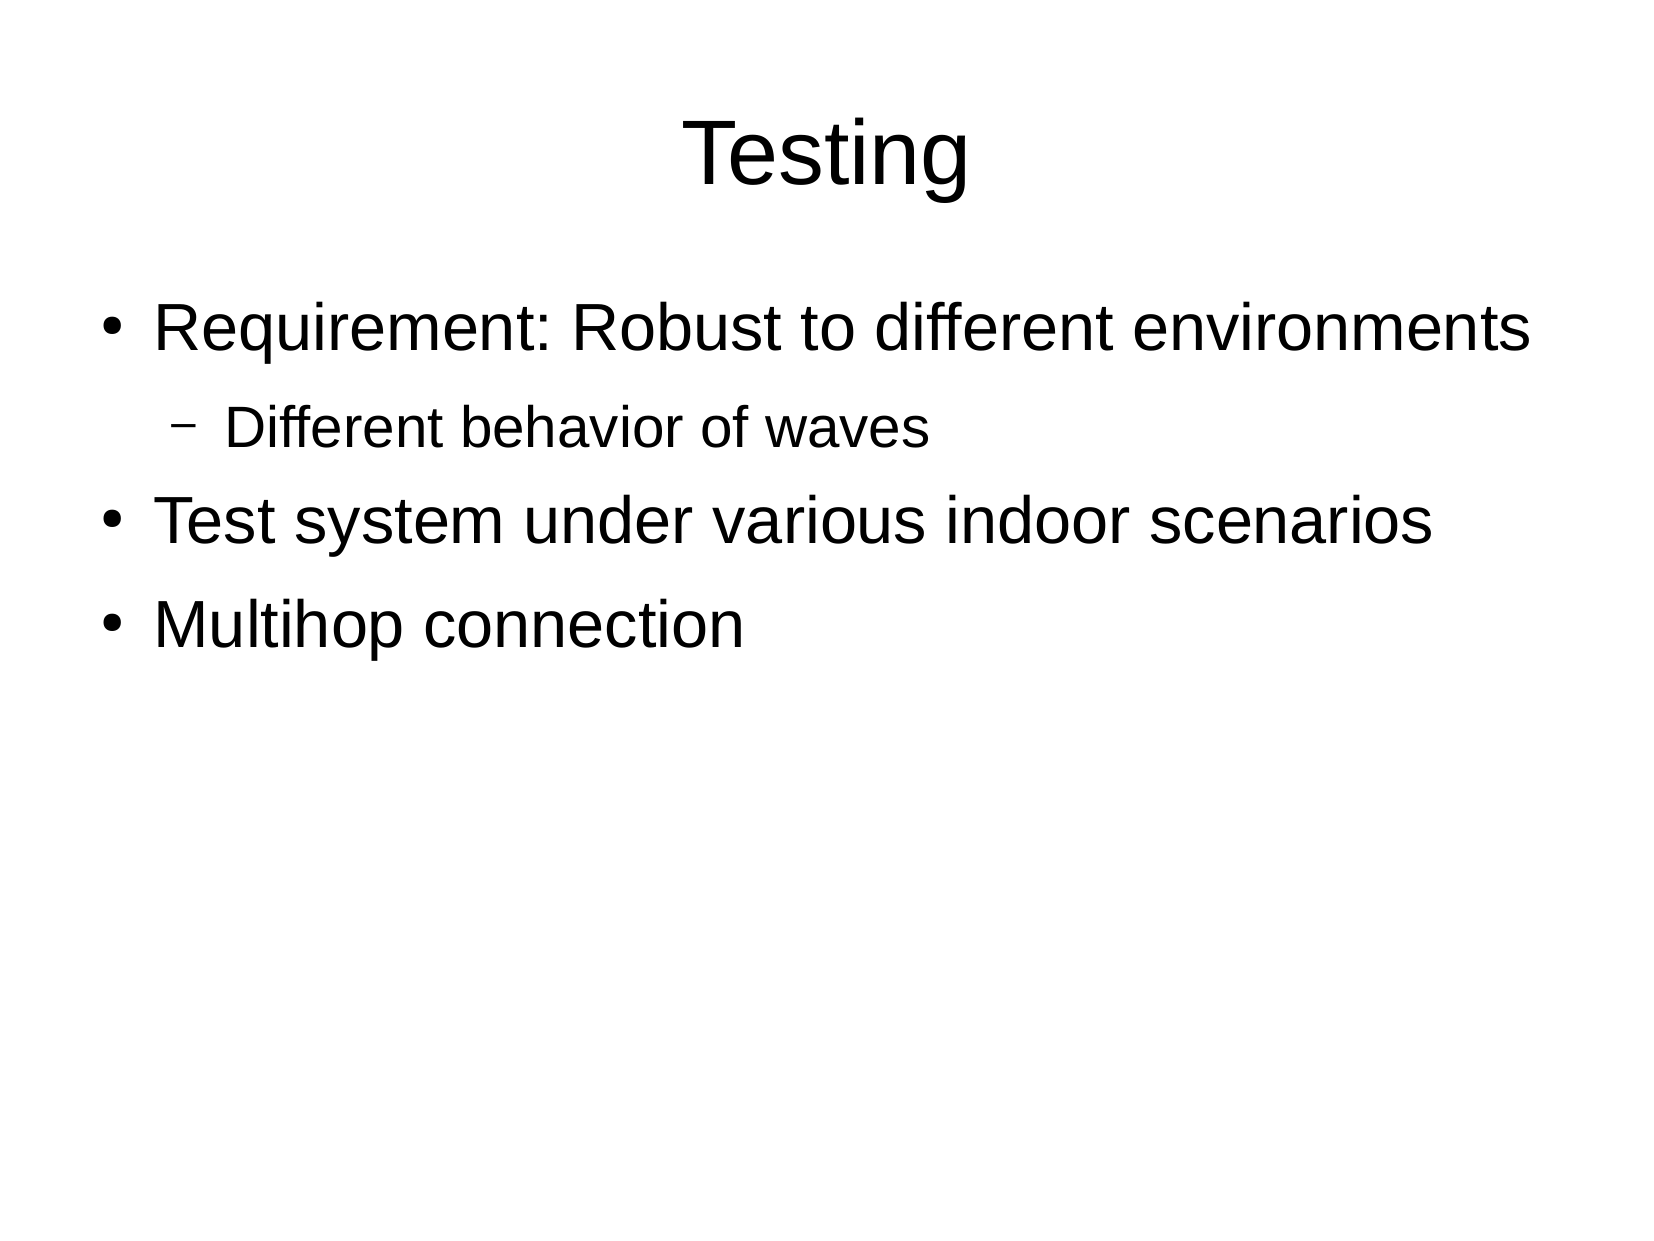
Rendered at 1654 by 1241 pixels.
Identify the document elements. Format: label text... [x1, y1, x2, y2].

list Requirement: Robust to different environments Different behavior of waves Test system under various indoor scenarios Multihop connection [82, 290, 1571, 1010]
title Testing [82, 49, 1571, 257]
